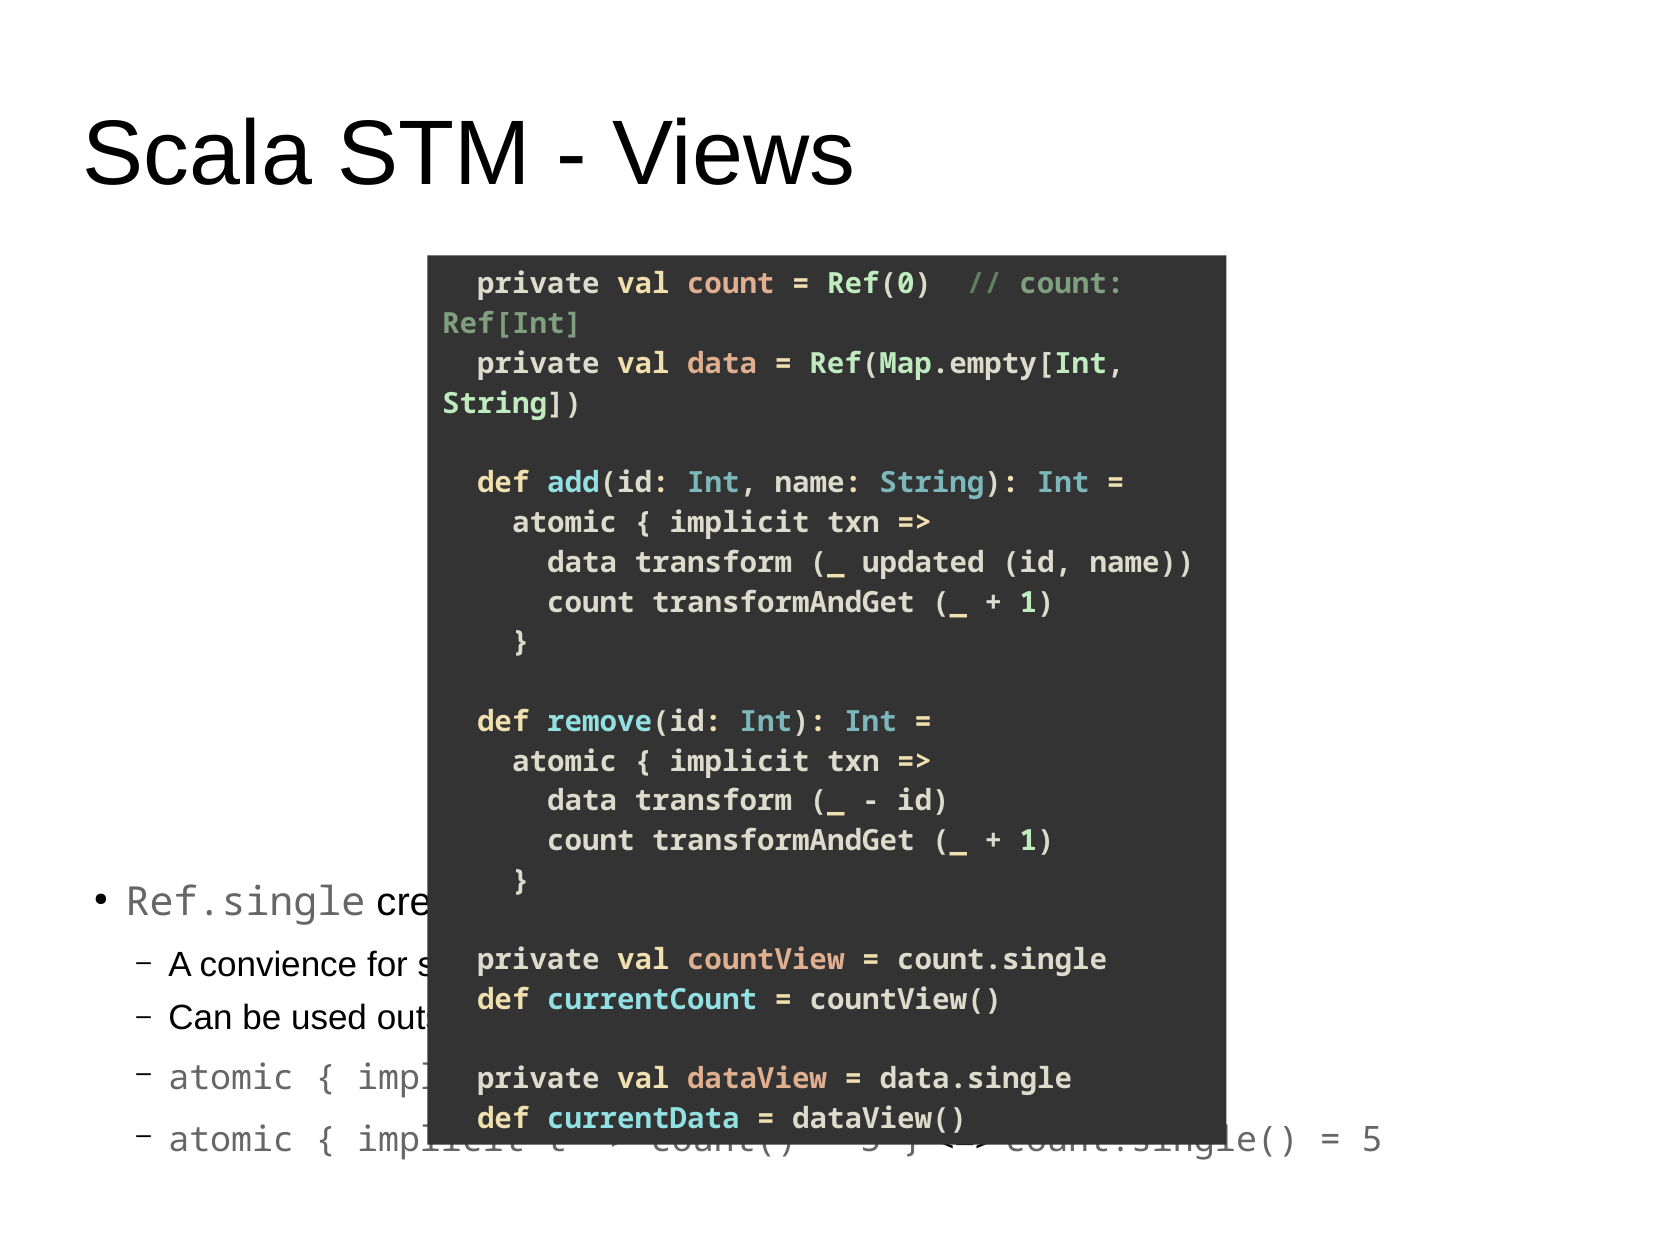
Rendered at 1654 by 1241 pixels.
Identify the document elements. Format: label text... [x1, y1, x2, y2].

text_box private val count = Ref(0) // count: Ref[Int] private val data = Ref(Map.empty[Int, String]) def add(id: Int, name: String): Int = atomic { implicit txn => data transform (_ updated (id, name)) count transformAndGet (_ + 1) } def remove(id: Int): Int = atomic { implicit txn => data transform (_ - id) count transformAndGet (_ + 1) } private val countView = count.single def currentCount = countView() private val dataView = data.single def currentData = dataView() [427, 255, 1227, 861]
title Scala STM - Views [82, 49, 1571, 257]
list Ref.single creates a View A convience for single statement operations Can be used outside of a transaction atomic { implicit t => count() } <=> count.single() atomic { implicit t => count() = 5 } <=> count.single() = 5 [83, 872, 1634, 1164]
